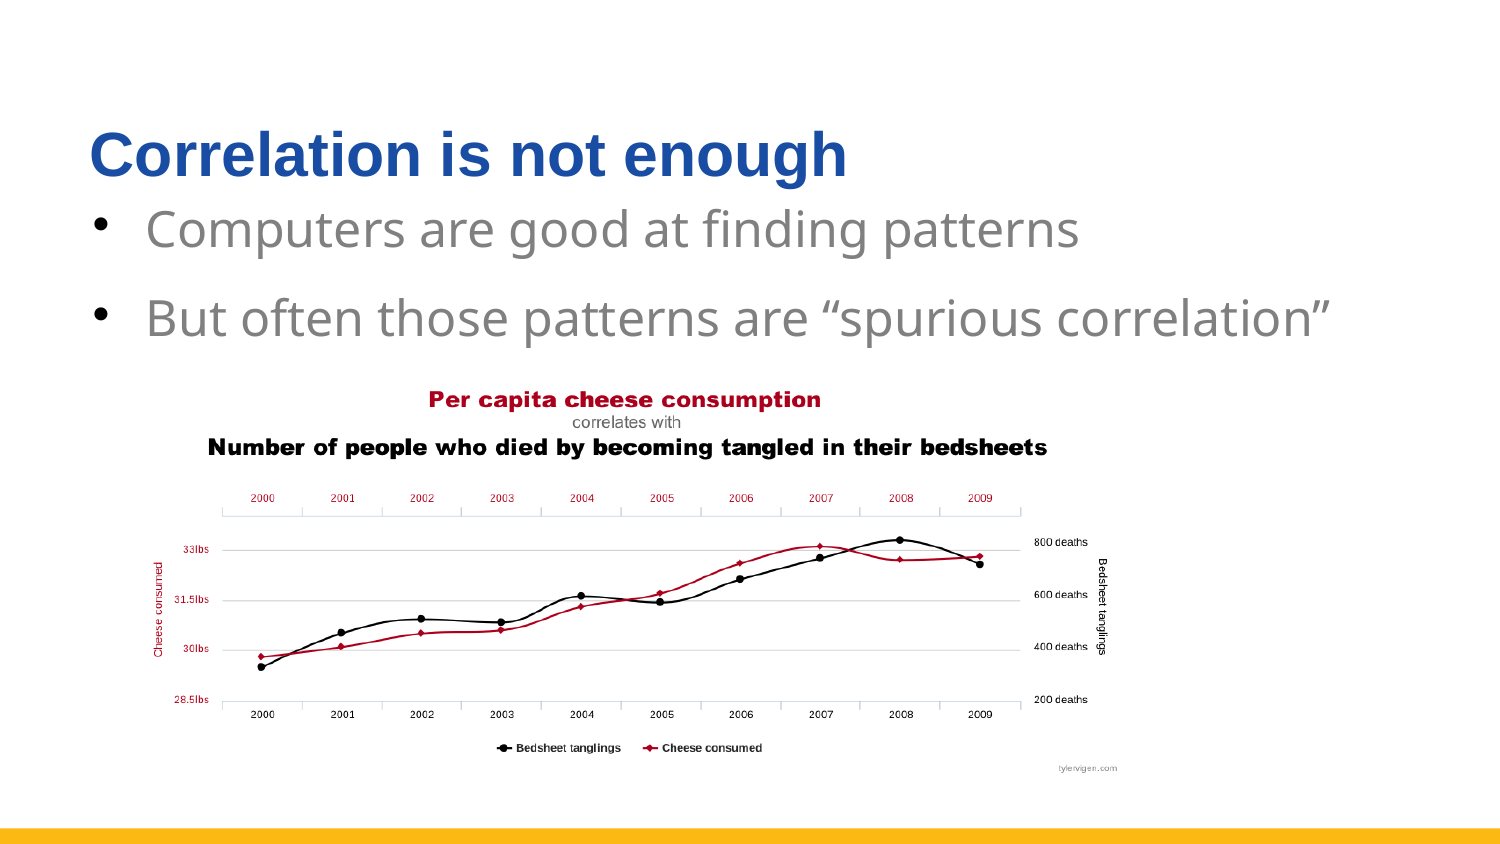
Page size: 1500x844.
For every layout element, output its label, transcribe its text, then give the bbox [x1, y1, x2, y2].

text_box Correlation is not enough [74, 0, 1425, 197]
text_box Computers are good at finding patterns But often those patterns are “spurious correlation” [74, 197, 1425, 687]
picture [135, 384, 1125, 775]
